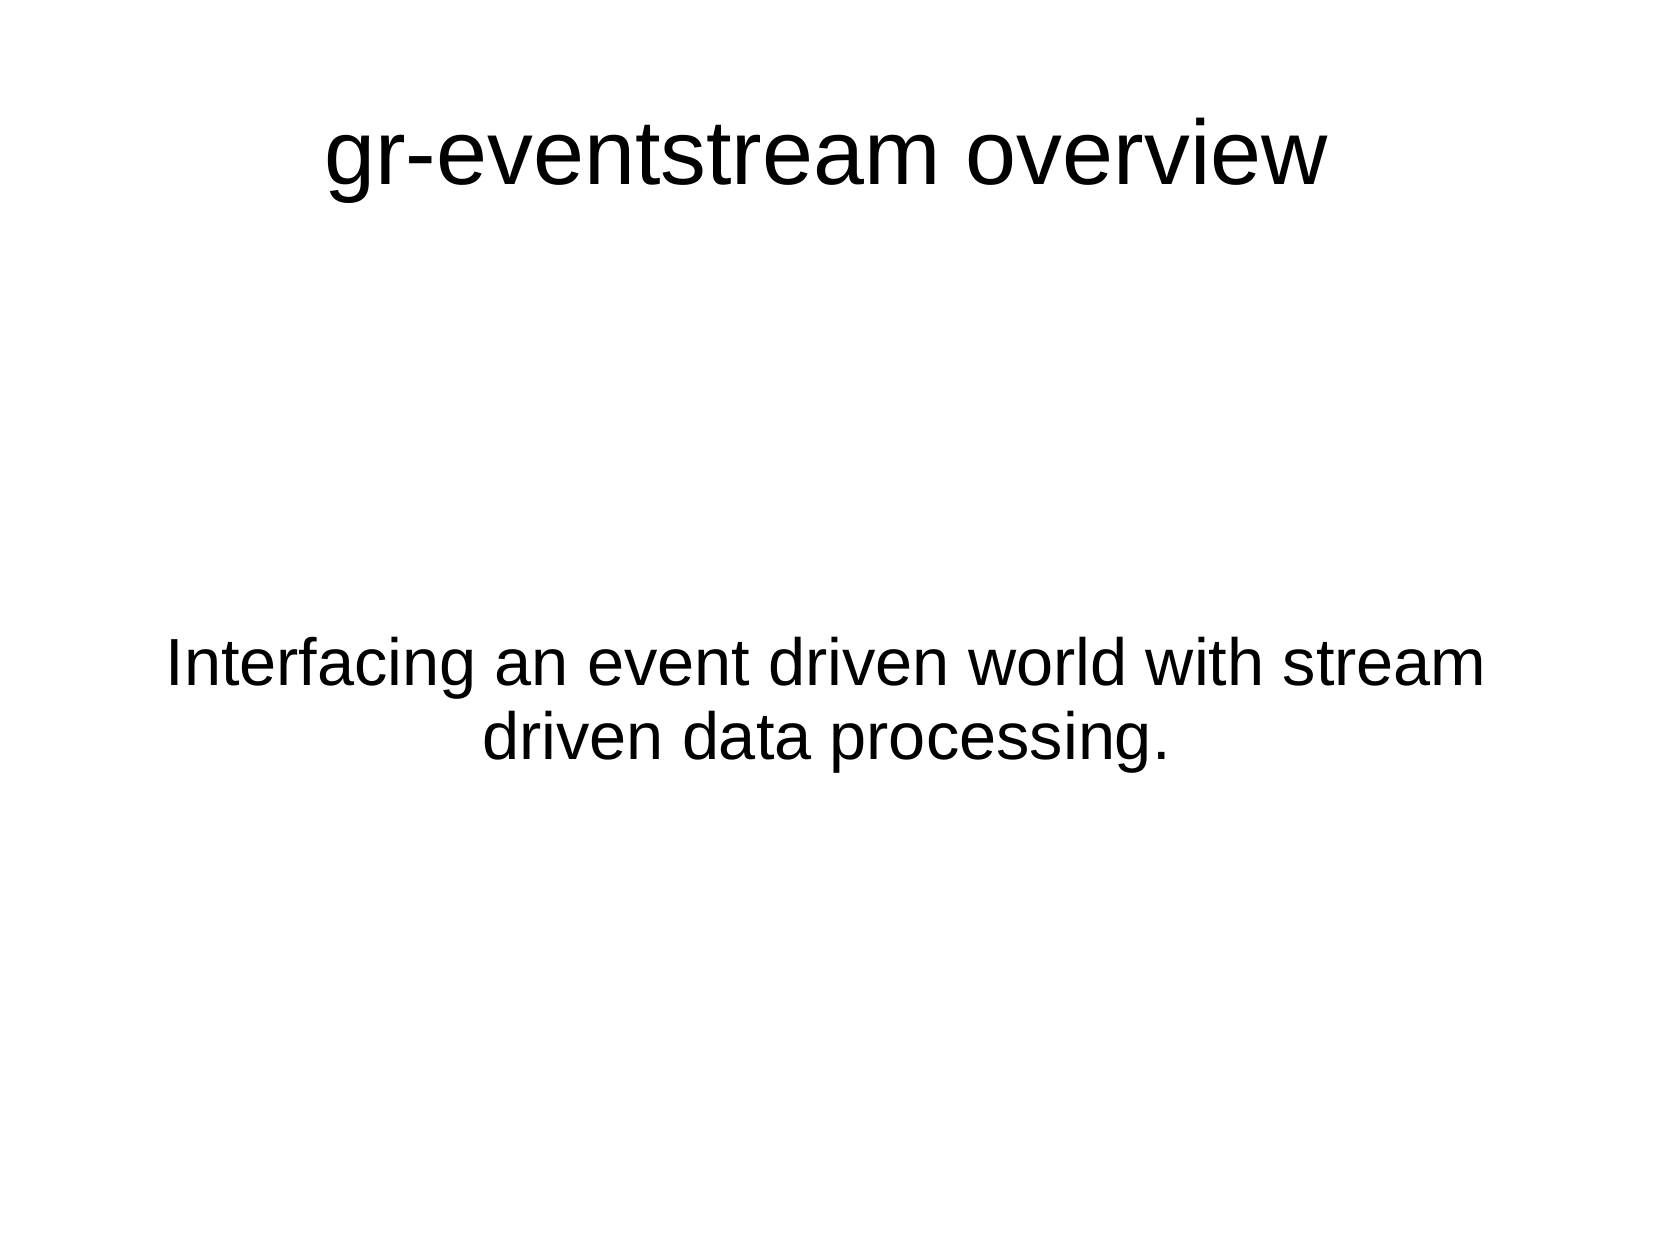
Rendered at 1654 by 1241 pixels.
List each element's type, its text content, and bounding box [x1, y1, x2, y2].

title gr-eventstream overview [82, 49, 1571, 257]
subtitle Interfacing an event driven world with stream driven data processing. [82, 290, 1571, 1109]
